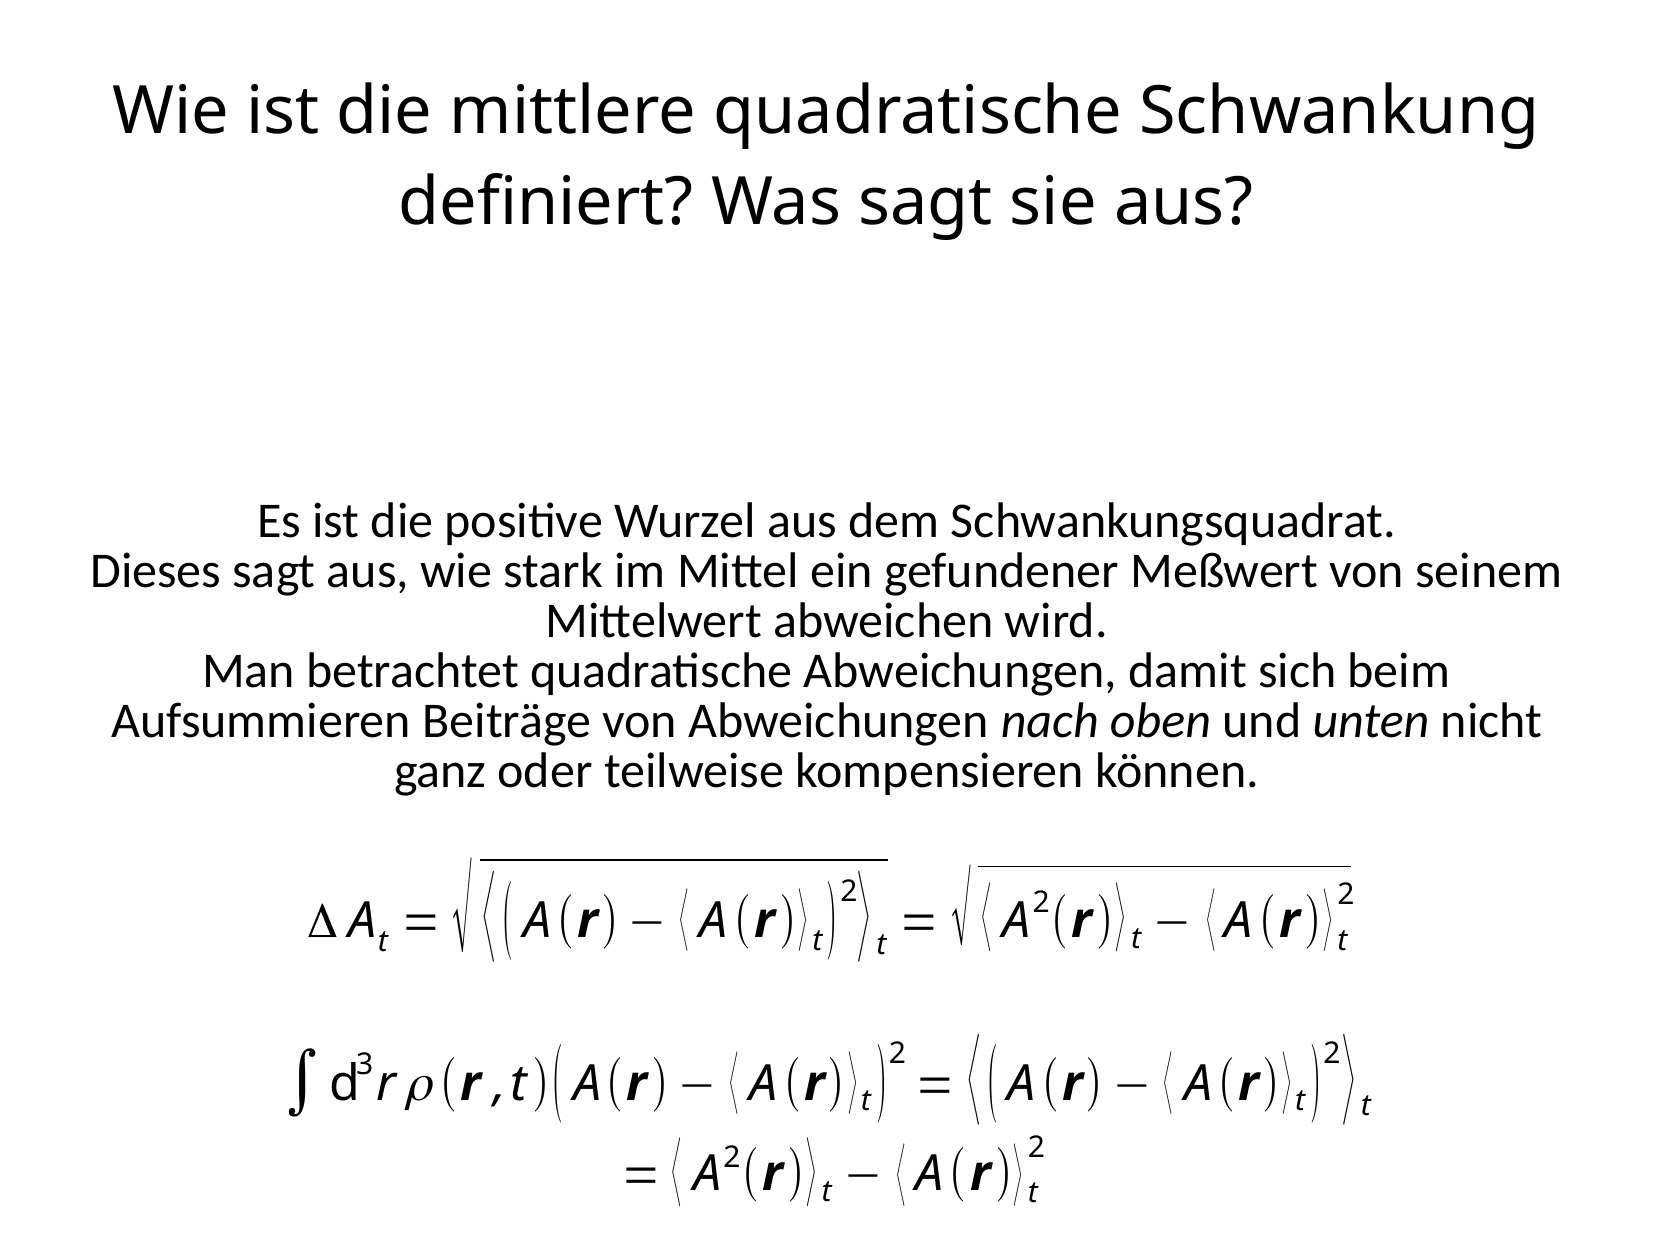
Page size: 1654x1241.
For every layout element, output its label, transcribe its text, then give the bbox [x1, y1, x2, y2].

subtitle Es ist die positive Wurzel aus dem Schwankungsquadrat. Dieses sagt aus, wie stark im Mittel ein gefundener Meßwert von seinem Mittelwert abweichen wird. Man betrachtet quadratische Abweichungen, damit sich beim Aufsummieren Beiträge von Abweichungen nach oben und unten nicht ganz oder teilweise kompensieren können. [82, 290, 1571, 1010]
title Wie ist die mittlere quadratische Schwankung definiert? Was sagt sie aus? [82, 49, 1571, 257]
chart [274, 856, 1379, 1211]
